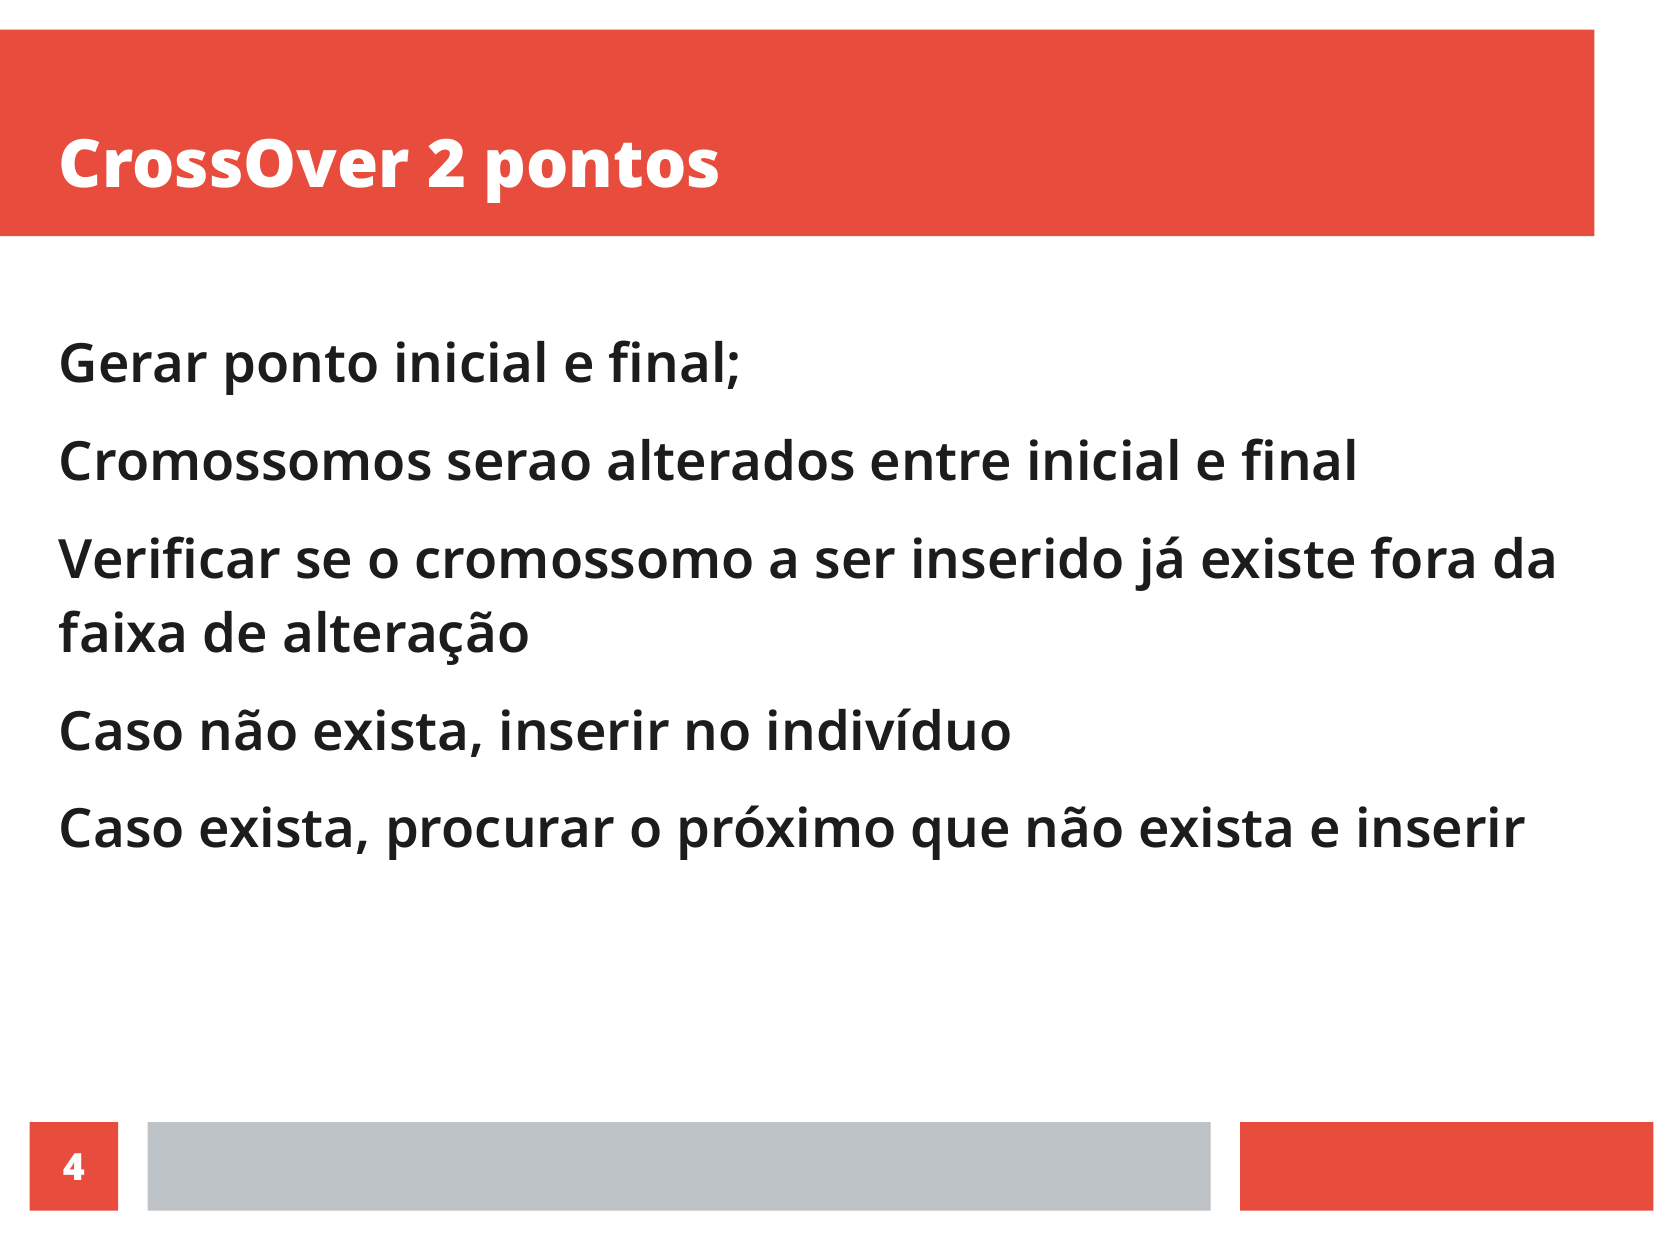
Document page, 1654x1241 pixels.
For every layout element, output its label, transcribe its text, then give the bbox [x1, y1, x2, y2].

list Gerar ponto inicial e final; Cromossomos serao alterados entre inicial e final Verificar se o cromossomo a ser inserido já existe fora da faixa de alteração Caso não exista, inserir no indivíduo Caso exista, procurar o próximo que não exista e inserir [59, 324, 1565, 1093]
title CrossOver 2 pontos [59, 59, 1595, 207]
